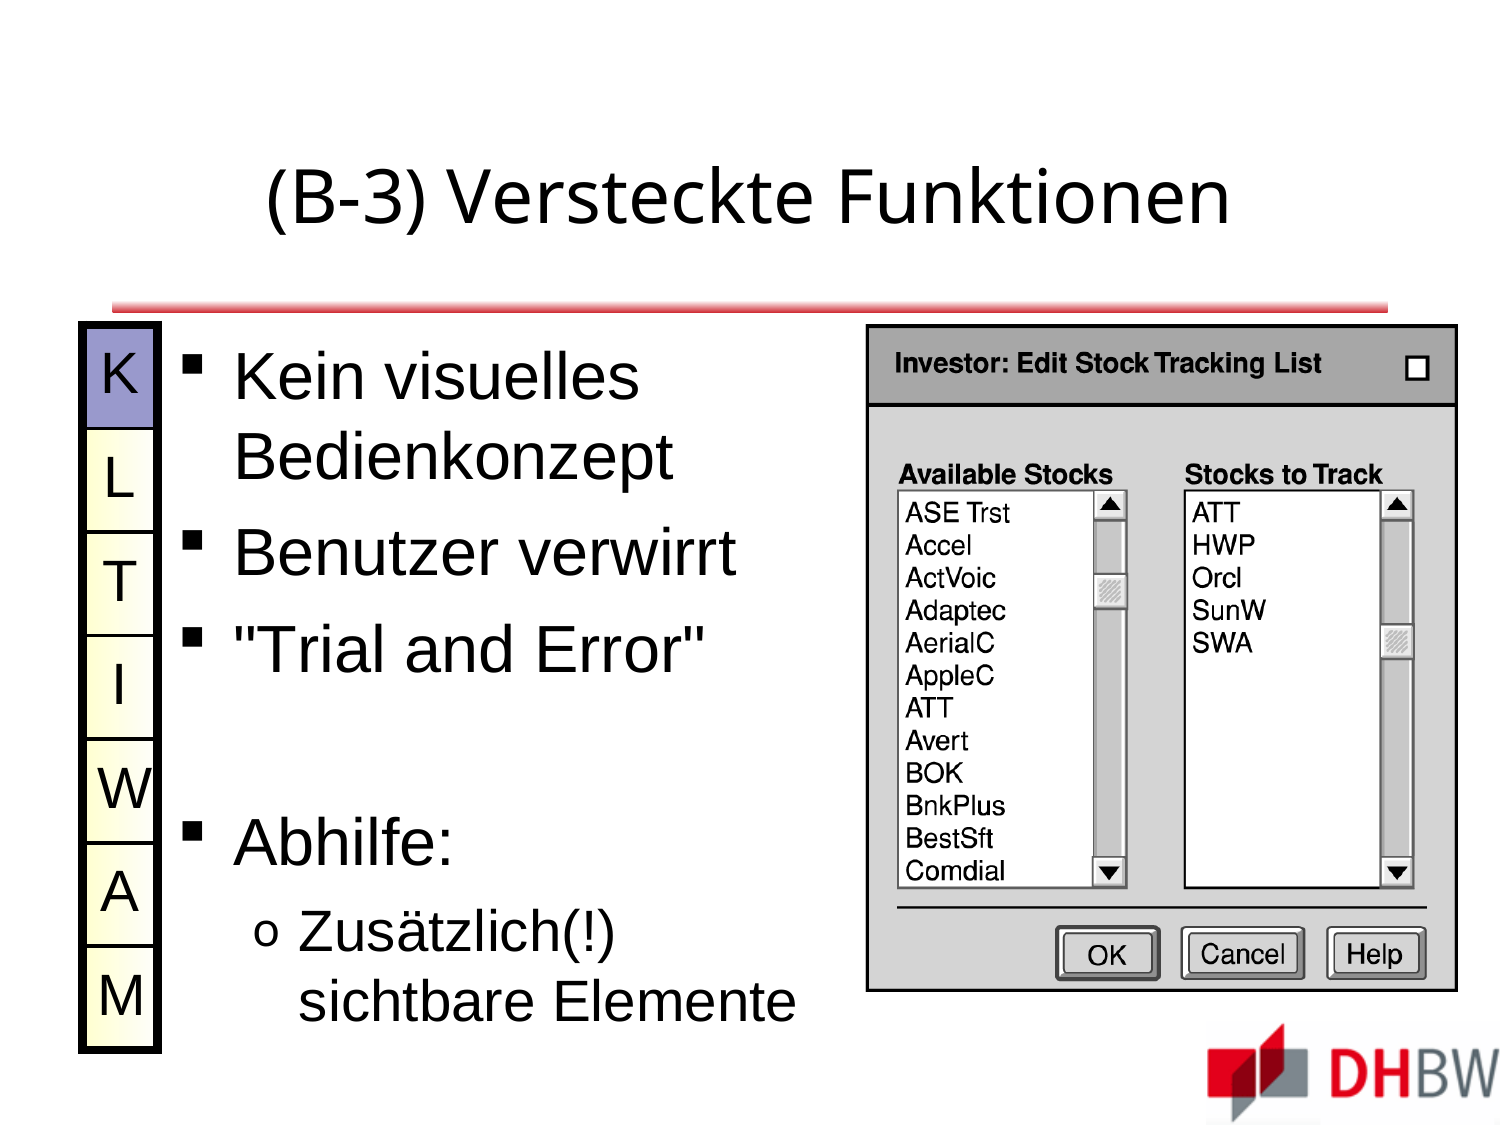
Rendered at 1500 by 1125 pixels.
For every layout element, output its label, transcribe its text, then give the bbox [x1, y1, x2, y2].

table_cell W [87, 741, 153, 841]
picture [1206, 1021, 1500, 1125]
table_cell L [87, 430, 153, 530]
title (B-3) Versteckte Funktionen [112, 99, 1388, 288]
table_cell I [87, 637, 153, 737]
table_cell M [87, 948, 153, 1046]
table_cell T [87, 534, 153, 634]
list Kein visuelles Bedienkonzept Benutzer verwirrt "Trial and Error" Abhilfe: Zusätzlich(!) sichtbare Elemente [162, 324, 838, 1051]
chart [862, 324, 1458, 992]
table_header K [87, 329, 153, 427]
table_cell A [87, 845, 153, 944]
